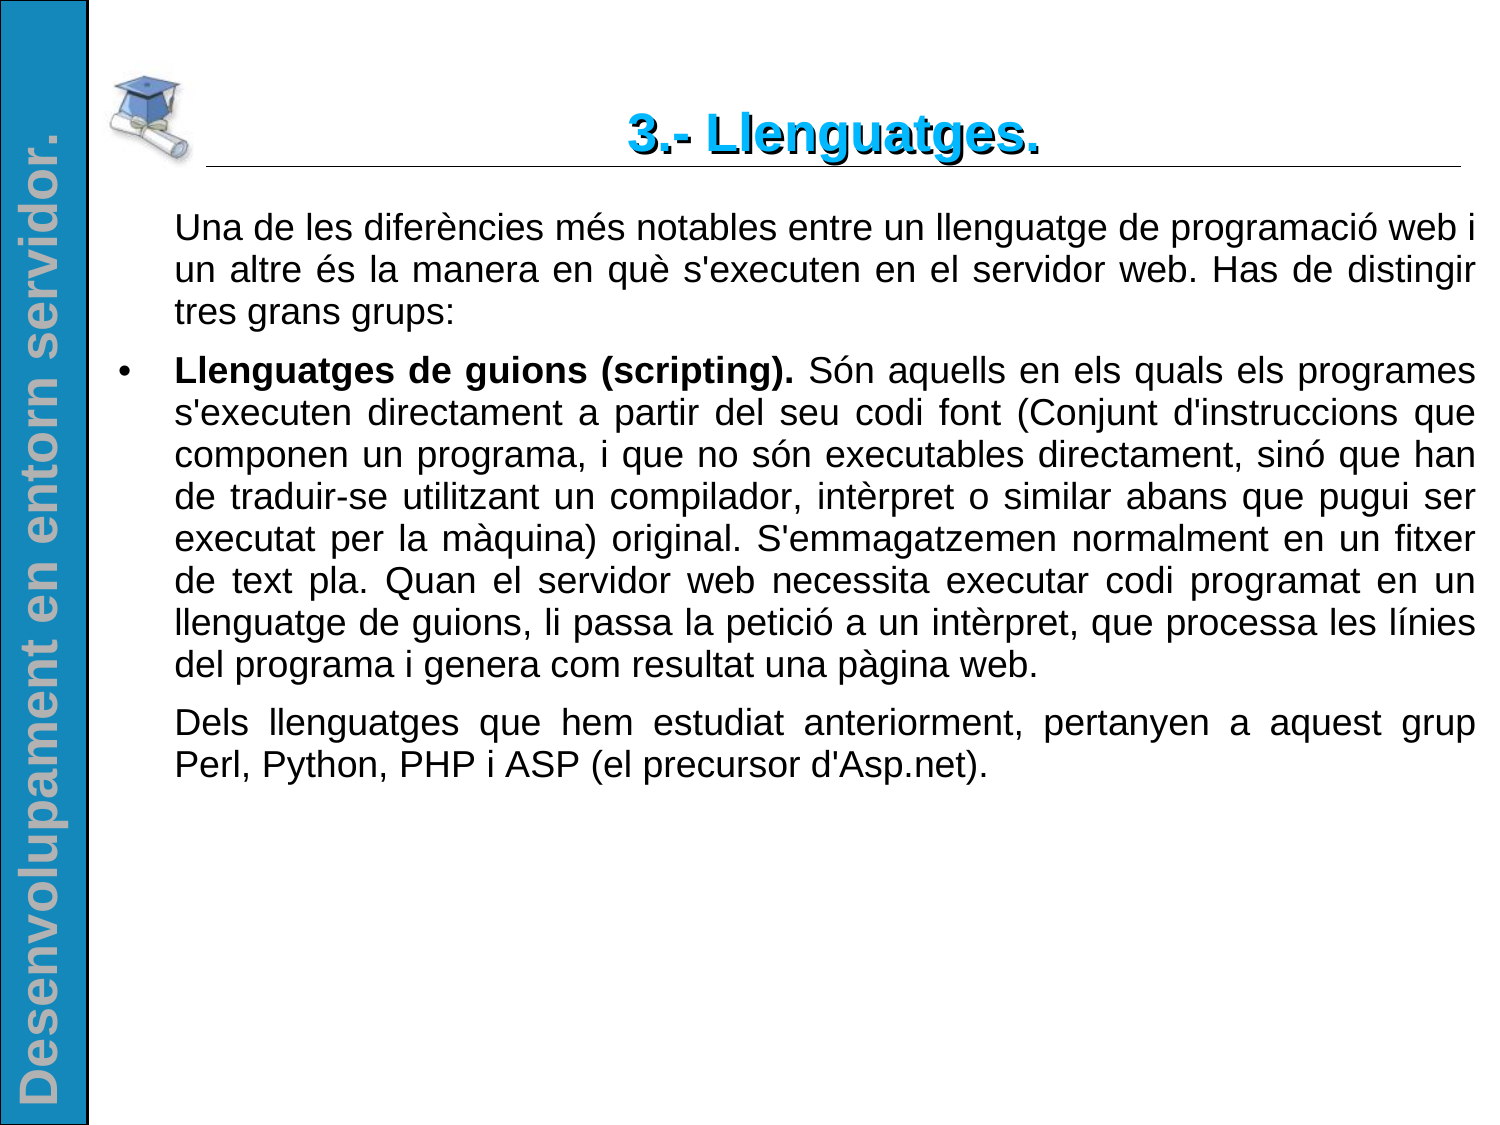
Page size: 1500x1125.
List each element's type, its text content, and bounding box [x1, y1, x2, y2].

picture [93, 61, 206, 174]
list Una de les diferències més notables entre un llenguatge de programació web i un altre és la manera en què s'executen en el servidor web. Has de distingir tres grans grups: Llenguatges de guions (scripting). Són aquells en els quals els programes s'executen directament a partir del seu codi font (Conjunt d'instruccions que componen un programa, i que no són executables directament, sinó que han de traduir-se utilitzant un compilador, intèrpret o similar abans que pugui ser executat per la màquina) original. S'emmagatzemen normalment en un fitxer de text pla. Quan el servidor web necessita executar codi programat en un llenguatge de guions, li passa la petició a un intèrpret, que processa les línies del programa i genera com resultat una pàgina web. Dels llenguatges que hem estudiat anteriorment, pertanyen a aquest grup Perl, Python, PHP i ASP (el precursor d'Asp.net). [118, 206, 1477, 950]
title 3.- Llenguatges. [206, 88, 1447, 178]
